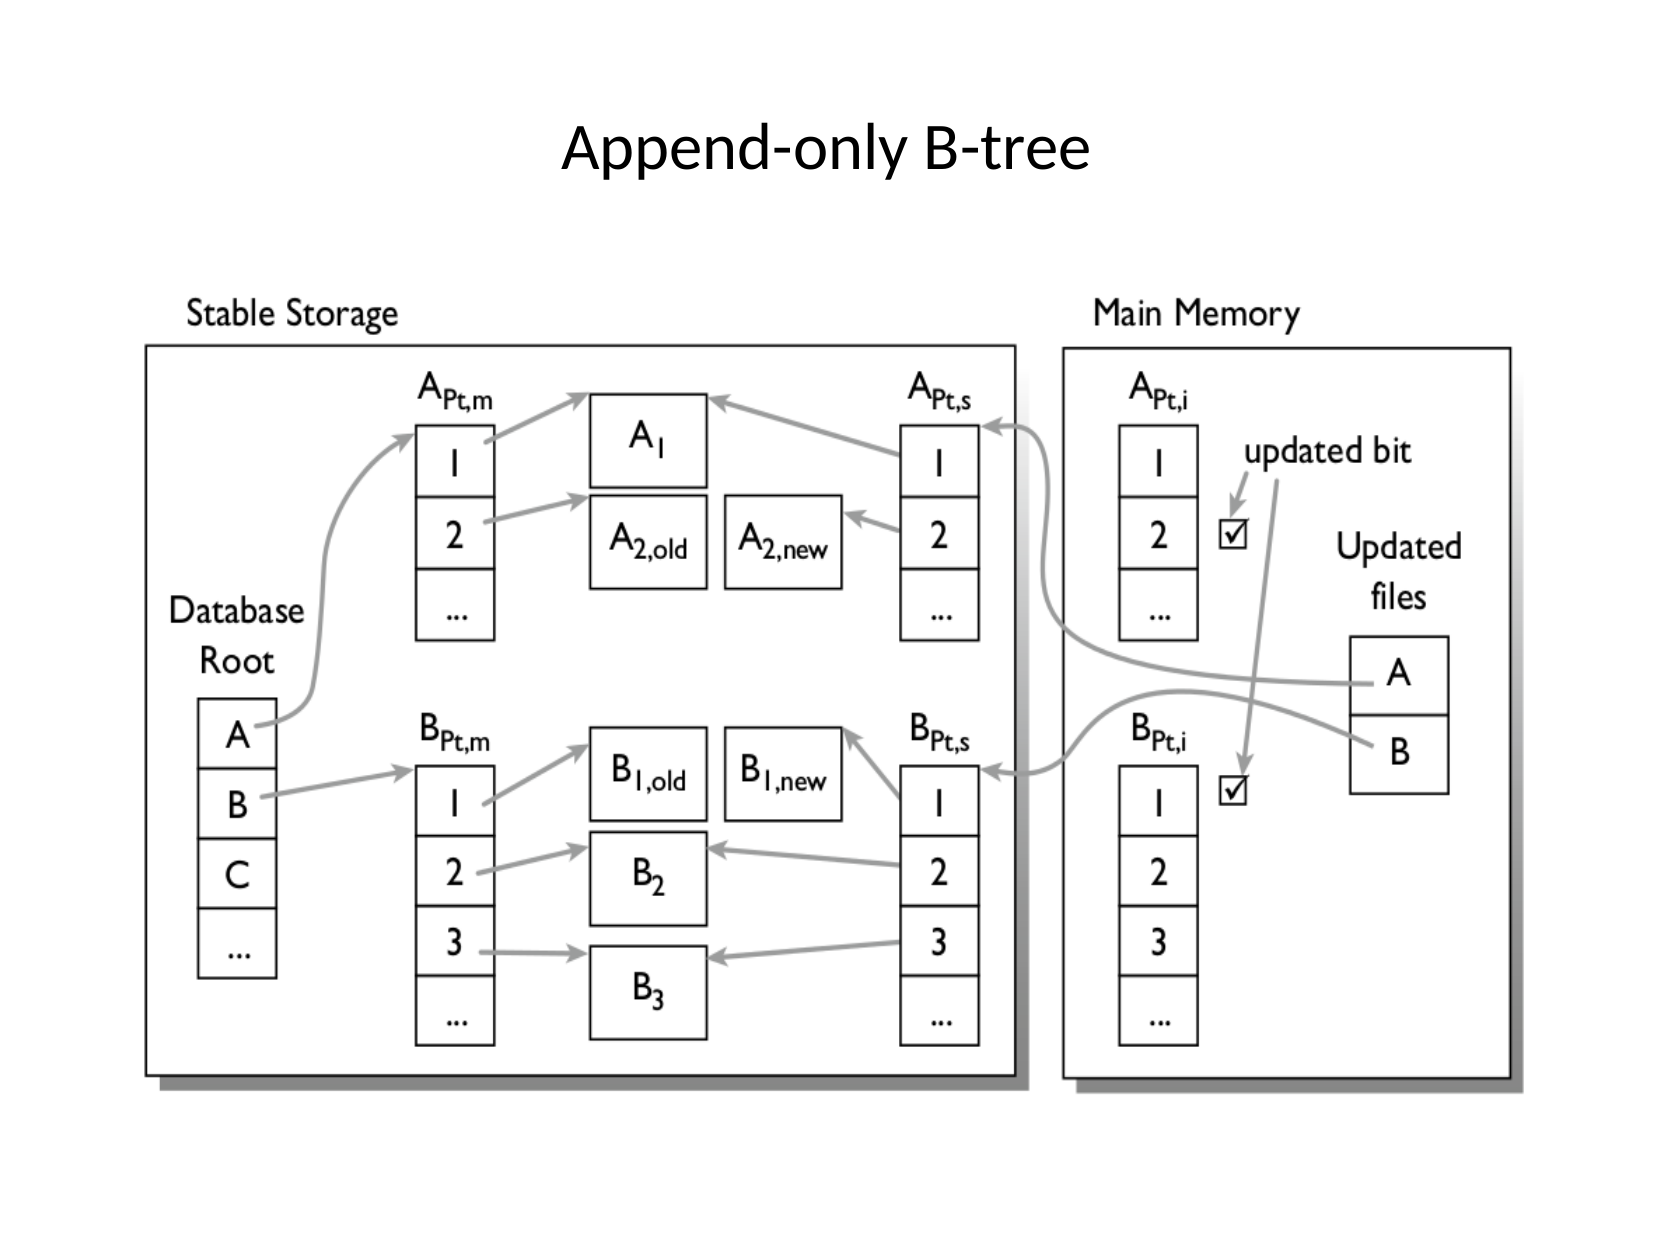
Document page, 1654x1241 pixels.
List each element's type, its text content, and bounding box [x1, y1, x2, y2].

picture [125, 280, 1545, 1114]
title Append-only B-tree [82, 49, 1571, 257]
